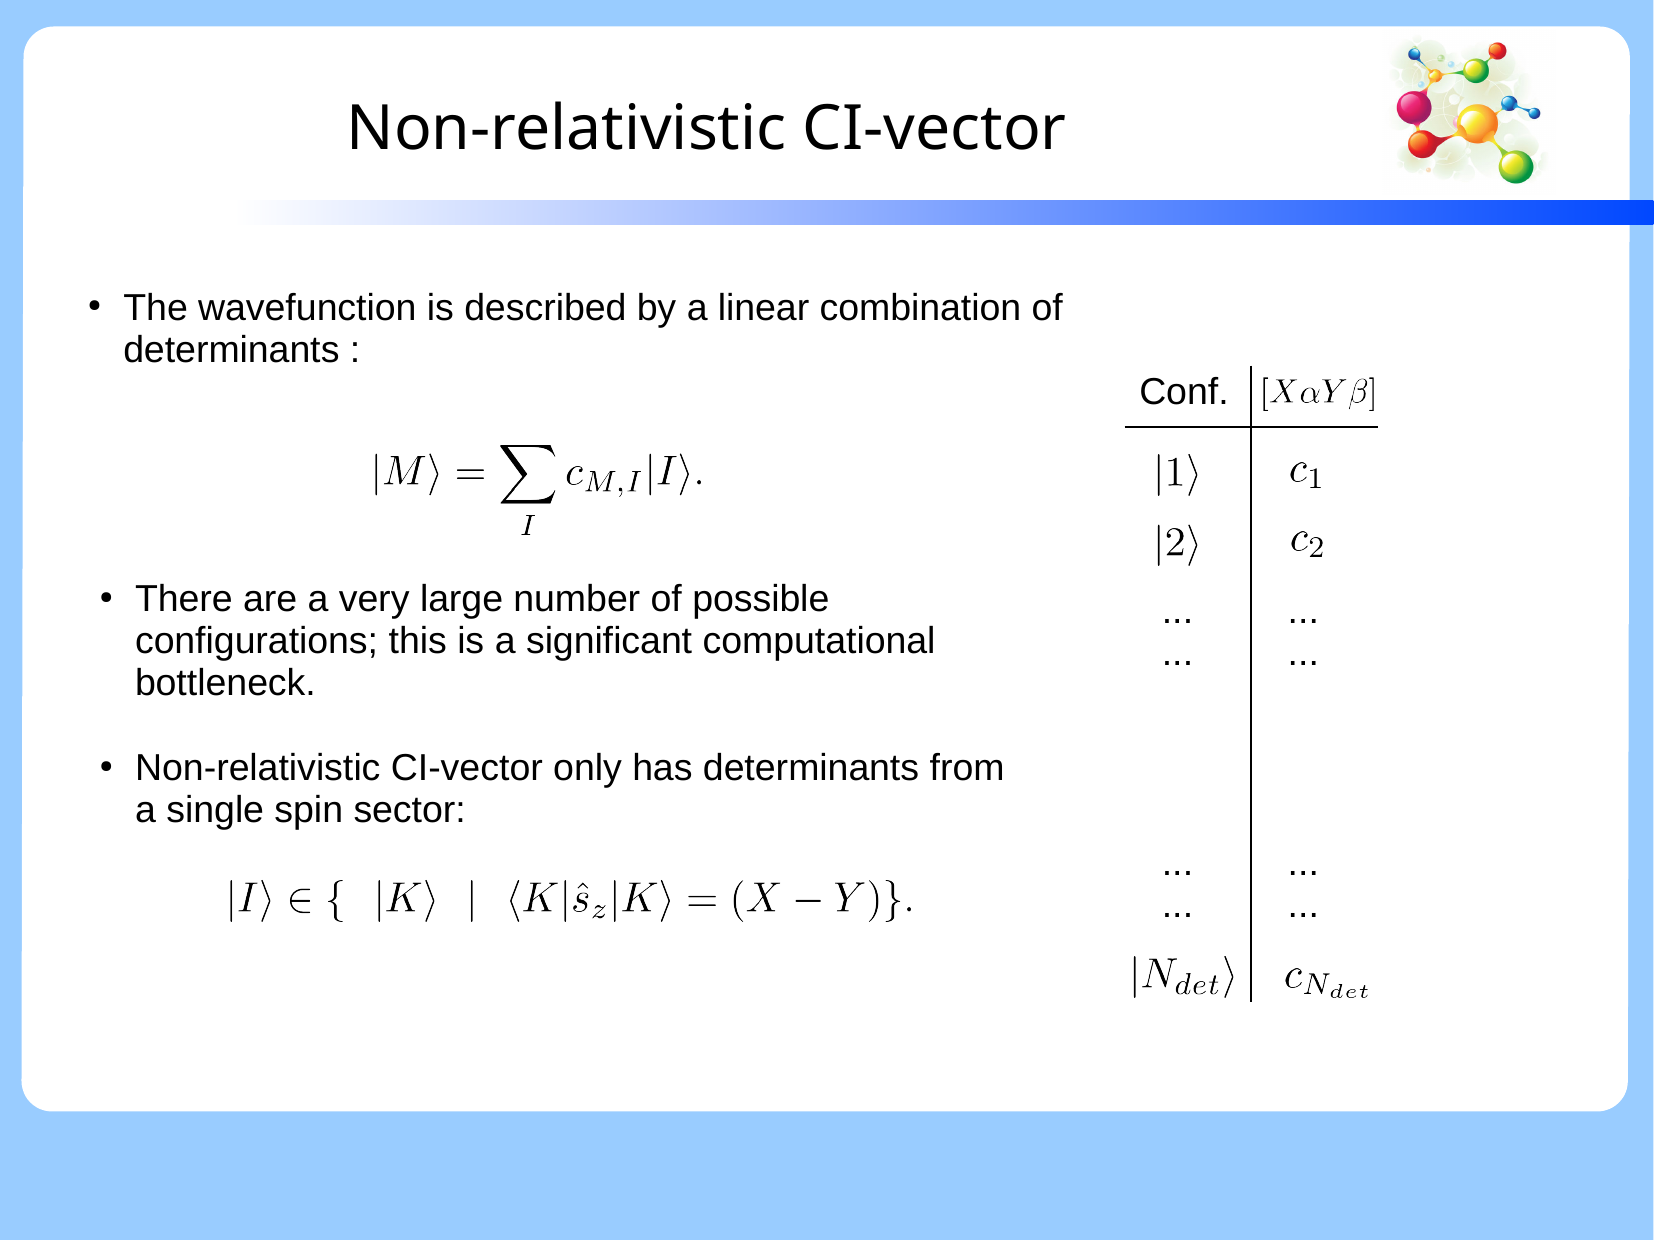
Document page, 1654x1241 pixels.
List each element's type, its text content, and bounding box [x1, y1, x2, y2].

text_box The wavefunction is described by a linear combination of determinants : [73, 278, 1080, 378]
text_box ... ... ... ... [1147, 582, 1253, 934]
text_box ... ... ... ... [1272, 582, 1378, 934]
picture [1382, 29, 1556, 195]
picture [375, 444, 701, 535]
picture [230, 879, 911, 922]
text_box Conf. [1124, 362, 1290, 420]
table_header [1252, 366, 1378, 426]
text_box Non-relativistic CI-vector only has determinants from a single spin sector: [84, 739, 1027, 839]
table_cell [1125, 428, 1250, 1002]
table_cell [1252, 428, 1378, 1002]
title Non-relativistic CI-vector [82, 49, 1332, 201]
text_box There are a very large number of possible configurations; this is a significant computational bottleneck. [84, 570, 1072, 712]
table_header [1125, 420, 1250, 426]
picture [1290, 377, 1374, 411]
